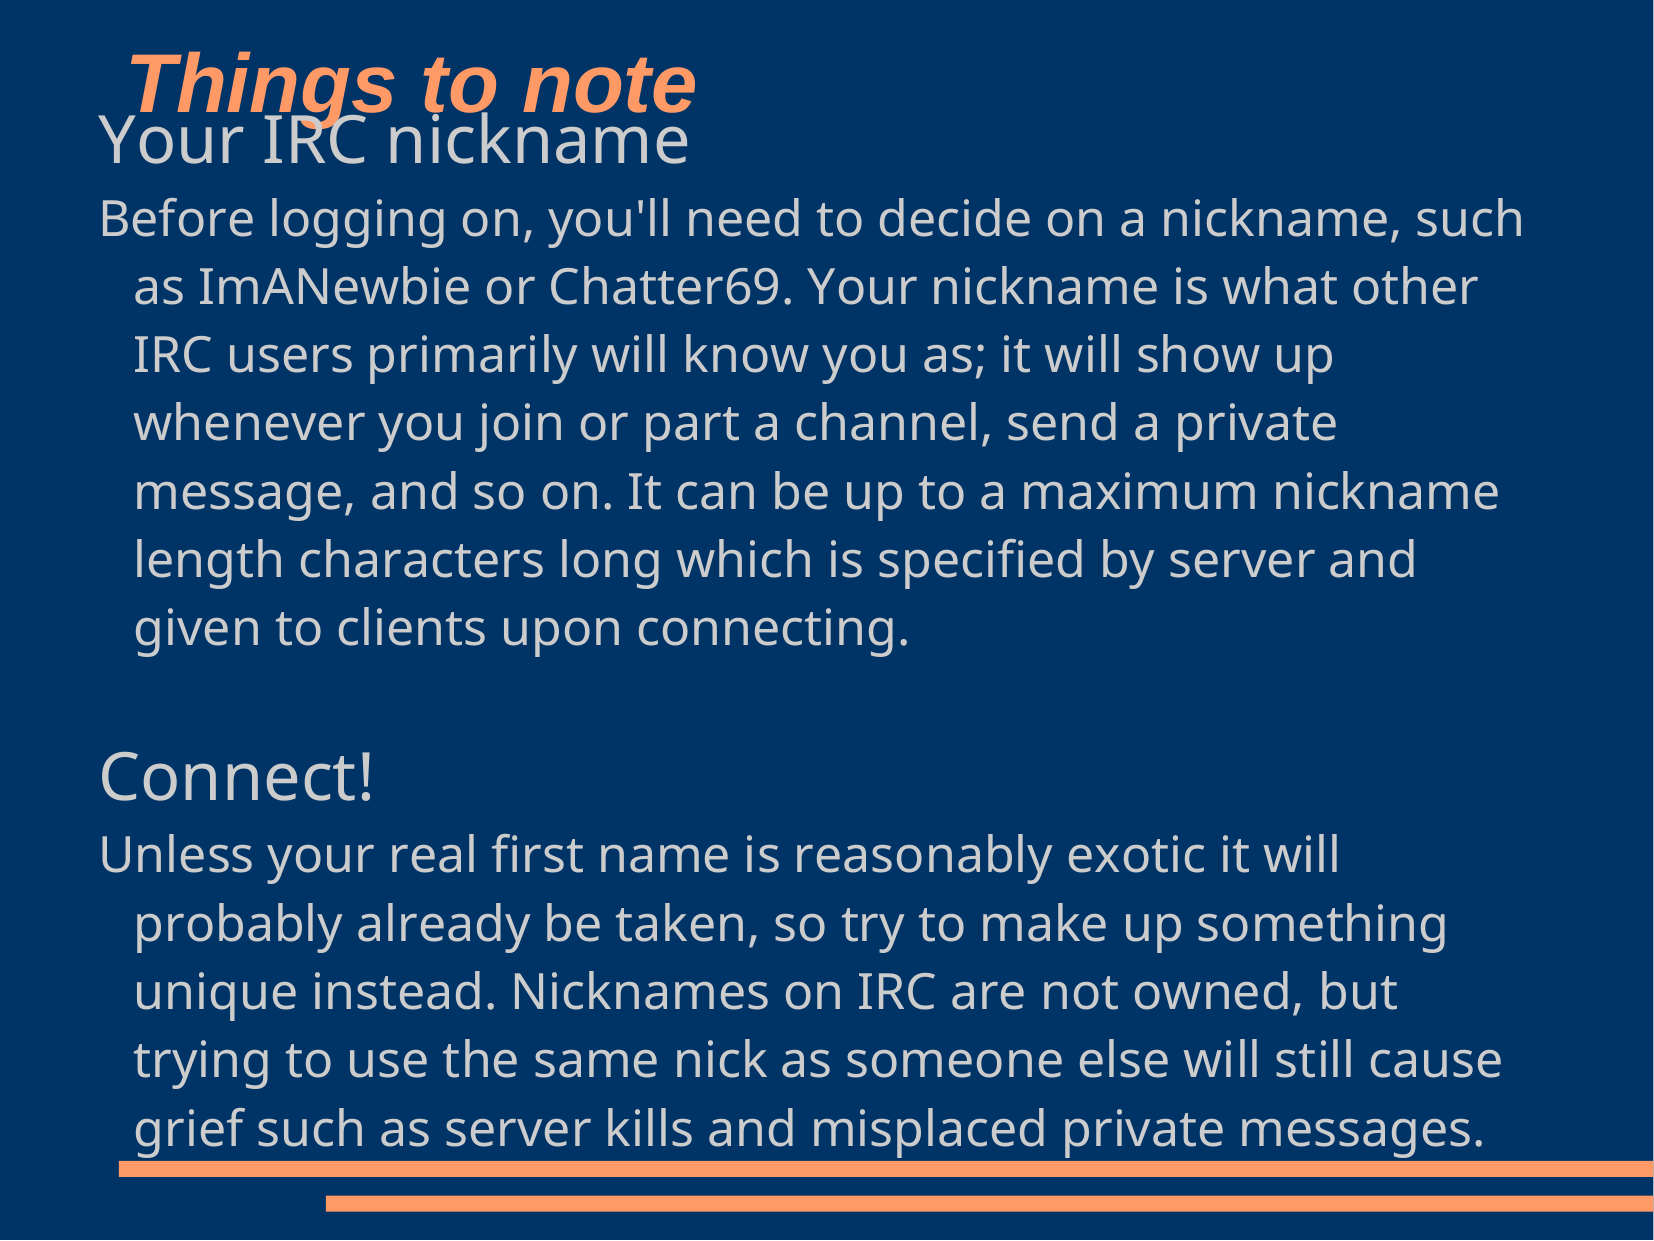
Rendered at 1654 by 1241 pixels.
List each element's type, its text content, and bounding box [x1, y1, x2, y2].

subtitle Your IRC nickname Before logging on, you'll need to decide on a nickname, such as ImANewbie or Chatter69. Your nickname is what other IRC users primarily will know you as; it will show up whenever you join or part a channel, send a private message, and so on. It can be up to a maximum nickname length characters long which is specified by server and given to clients upon connecting. Connect! Unless your real first name is reasonably exotic it will probably already be taken, so try to make up something unique instead. Nicknames on IRC are not owned, but trying to use the same nick as someone else will still cause grief such as server kills and misplaced private messages. [98, 127, 1538, 1126]
title Things to note [125, 0, 1538, 127]
